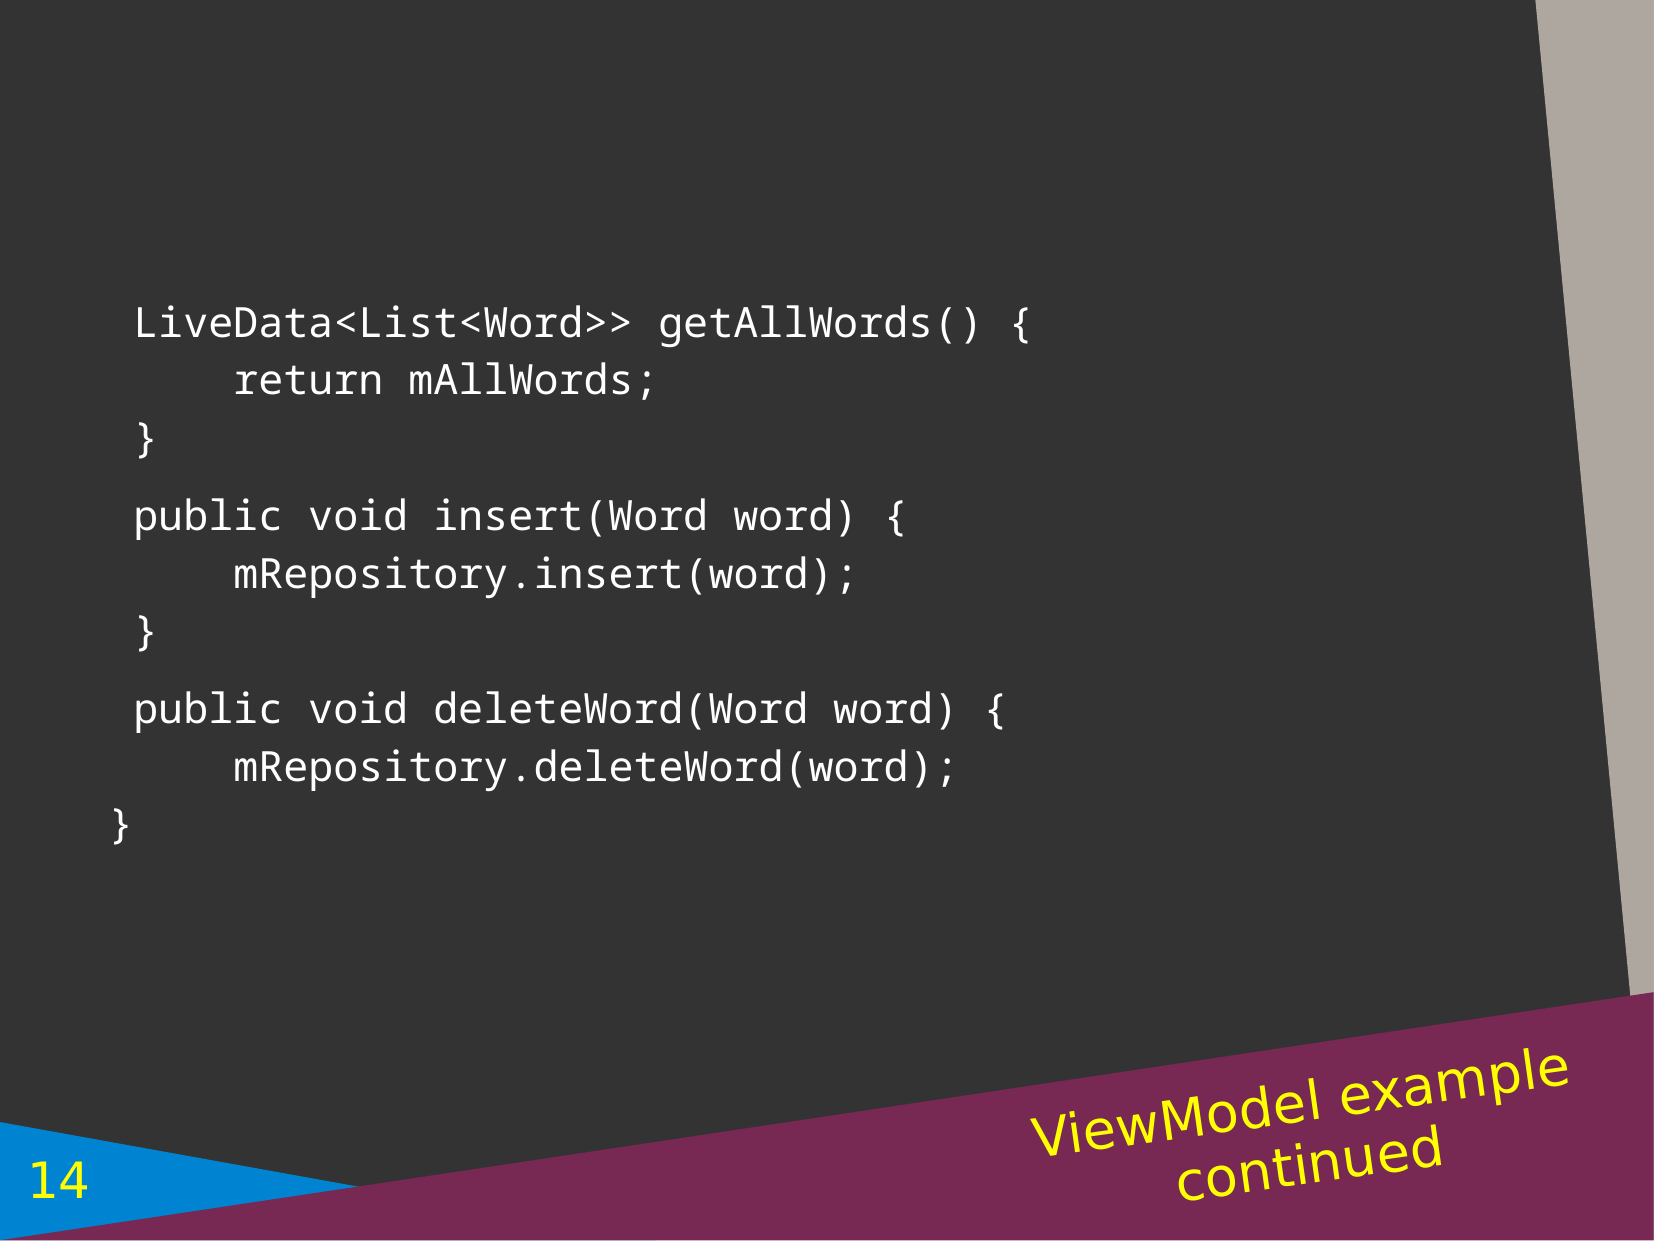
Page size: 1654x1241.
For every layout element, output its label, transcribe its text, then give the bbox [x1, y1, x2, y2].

title ViewModel example continued [956, 995, 1654, 1241]
list LiveData<List<Word>> getAllWords() { return mAllWords; } public void insert(Word word) { mRepository.insert(word); } public void deleteWord(Word word) { mRepository.deleteWord(word); } [43, 272, 1441, 839]
